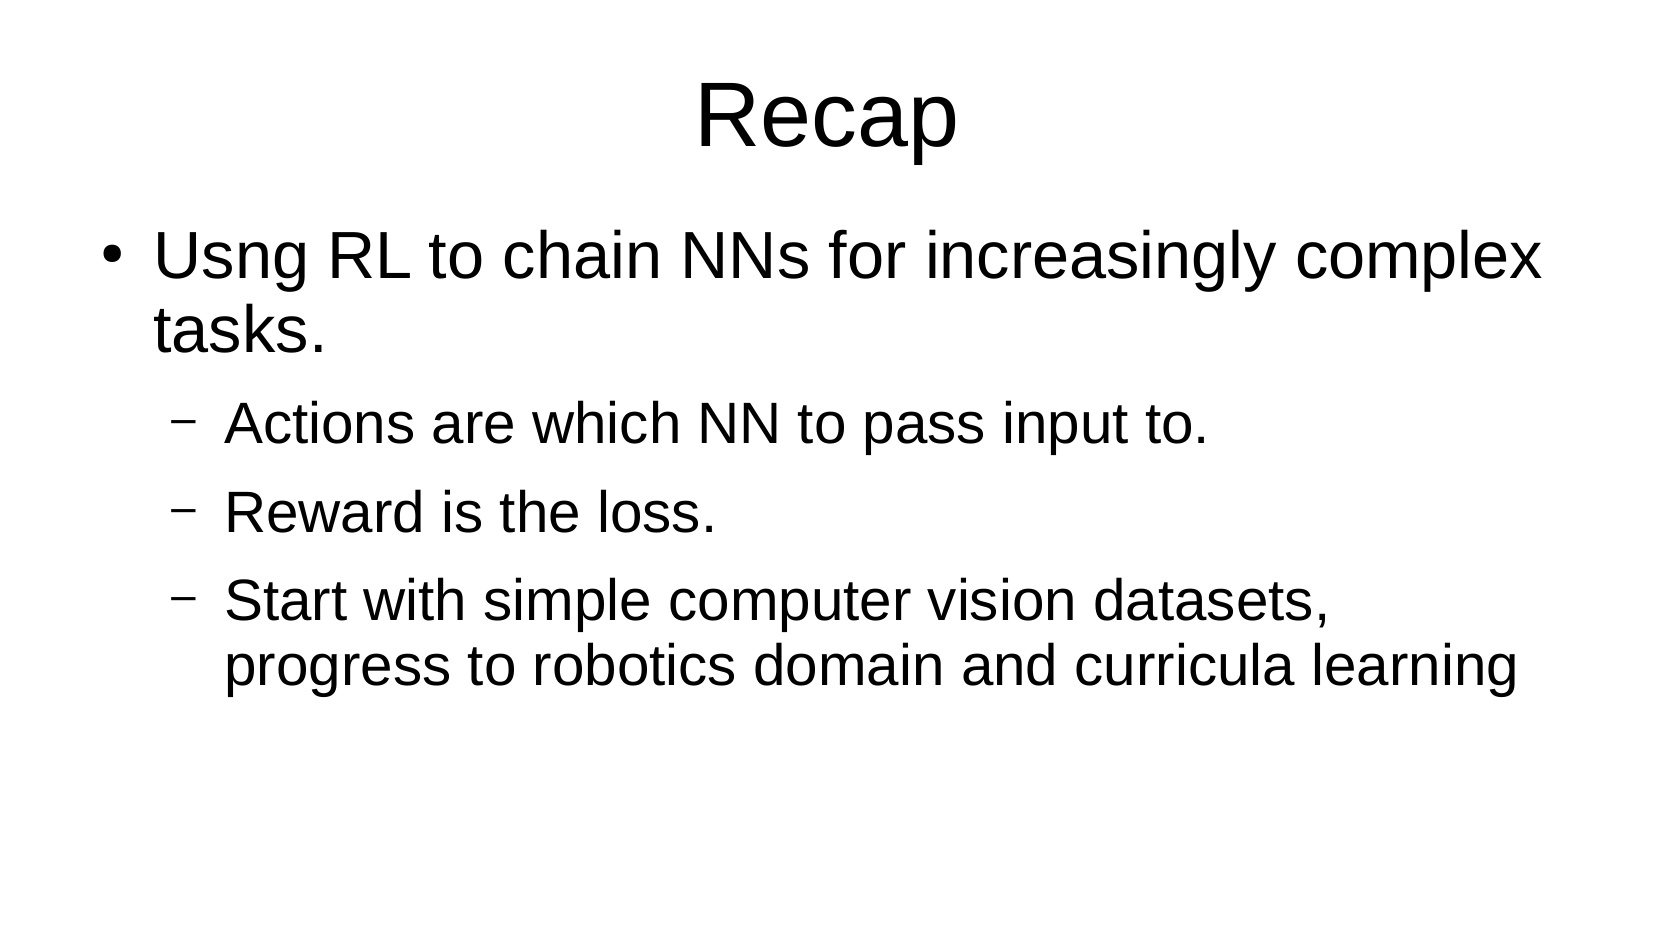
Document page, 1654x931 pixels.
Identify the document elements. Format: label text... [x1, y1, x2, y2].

title Recap [82, 37, 1571, 193]
list Usng RL to chain NNs for increasingly complex tasks. Actions are which NN to pass input to. Reward is the loss. Start with simple computer vision datasets, progress to robotics domain and curricula learning [82, 217, 1571, 758]
